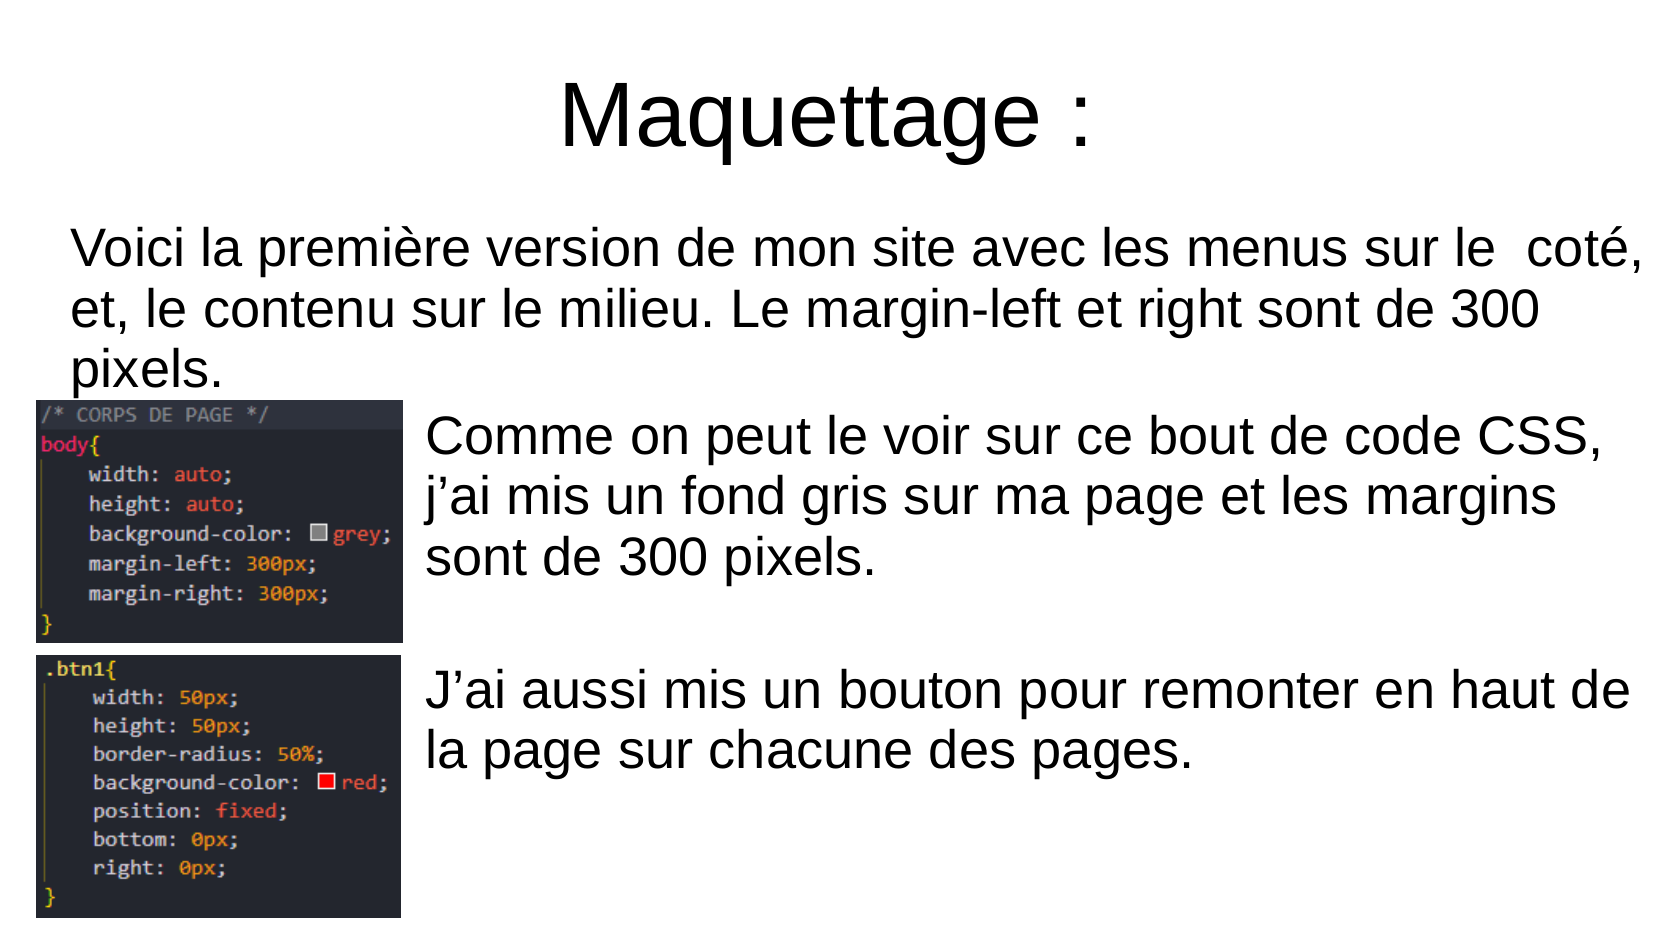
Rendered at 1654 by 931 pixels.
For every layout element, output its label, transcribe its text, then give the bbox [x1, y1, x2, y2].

picture [36, 655, 401, 918]
title Maquettage : [82, 37, 1571, 193]
list Voici la première version de mon site avec les menus sur le coté, et, le contenu sur le milieu. Le margin-left et right sont de 300 pixels. Comme on peut le voir sur ce bout de code CSS, j’ai mis un fond gris sur ma page et les margins sont de 300 pixels. J’ai aussi mis un bouton pour remonter en haut de la page sur chacune des pages. [0, 217, 1654, 927]
picture [36, 400, 403, 643]
